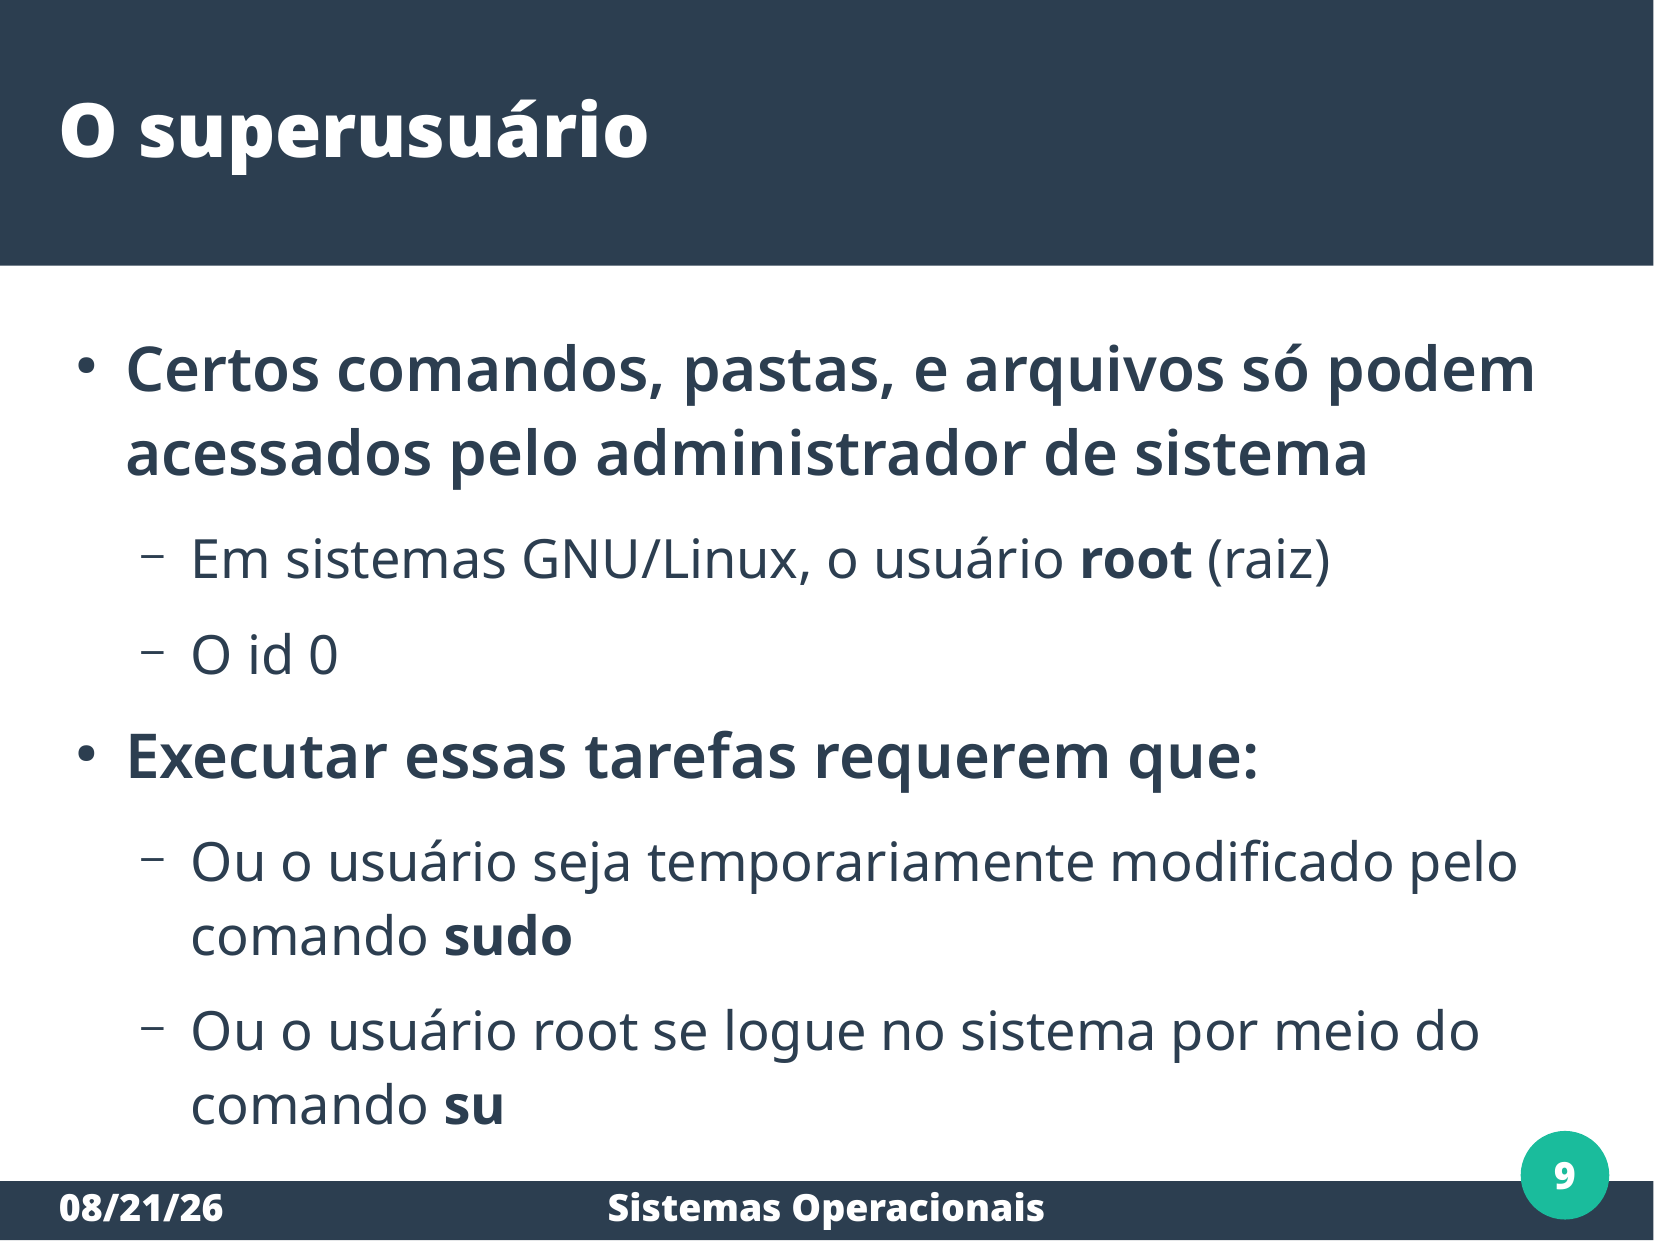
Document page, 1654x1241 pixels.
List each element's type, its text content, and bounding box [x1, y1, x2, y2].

title O superusuário [59, 49, 1595, 207]
list Certos comandos, pastas, e arquivos só podem acessados pelo administrador de sistema Em sistemas GNU/Linux, o usuário root (raiz) O id 0 Executar essas tarefas requerem que: Ou o usuário seja temporariamente modificado pelo comando sudo Ou o usuário root se logue no sistema por meio do comando su [59, 324, 1595, 1152]
